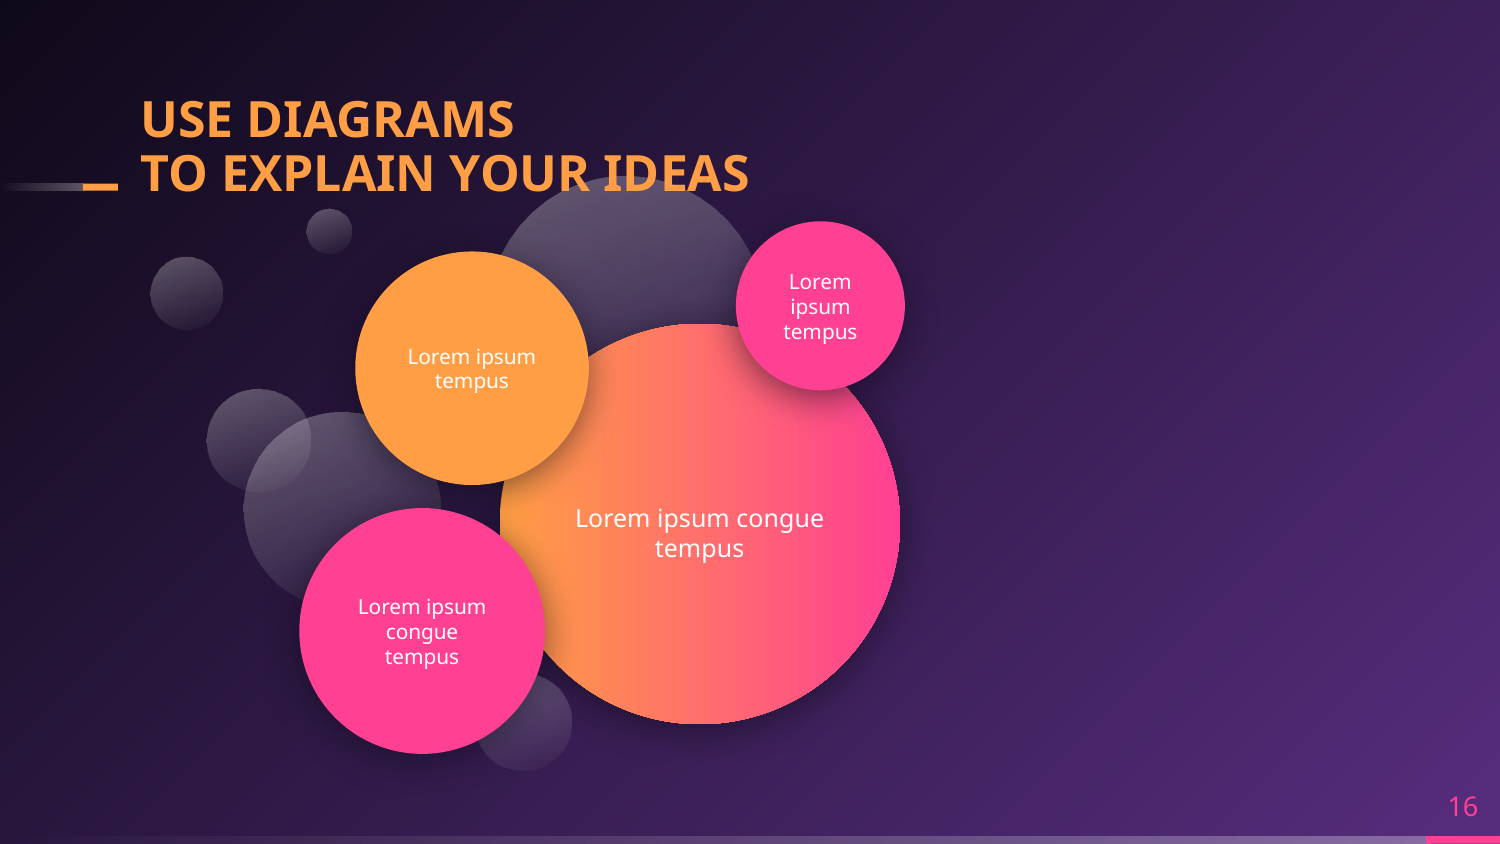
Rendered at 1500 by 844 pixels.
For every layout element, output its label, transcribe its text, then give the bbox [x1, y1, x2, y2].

text_box [150, 256, 223, 330]
text_box [306, 208, 352, 254]
text_box Lorem ipsum congue tempus [546, 436, 853, 628]
title USE DIAGRAMS TO EXPLAIN YOUR IDEAS [140, 137, 1011, 203]
text_box Lorem ipsum tempus [762, 249, 878, 362]
slide_number <número> [1426, 779, 1500, 837]
text_box Lorem ipsum congue tempus [334, 553, 511, 709]
text_box [206, 203, 905, 771]
text_box Lorem ipsum tempus [392, 290, 552, 446]
